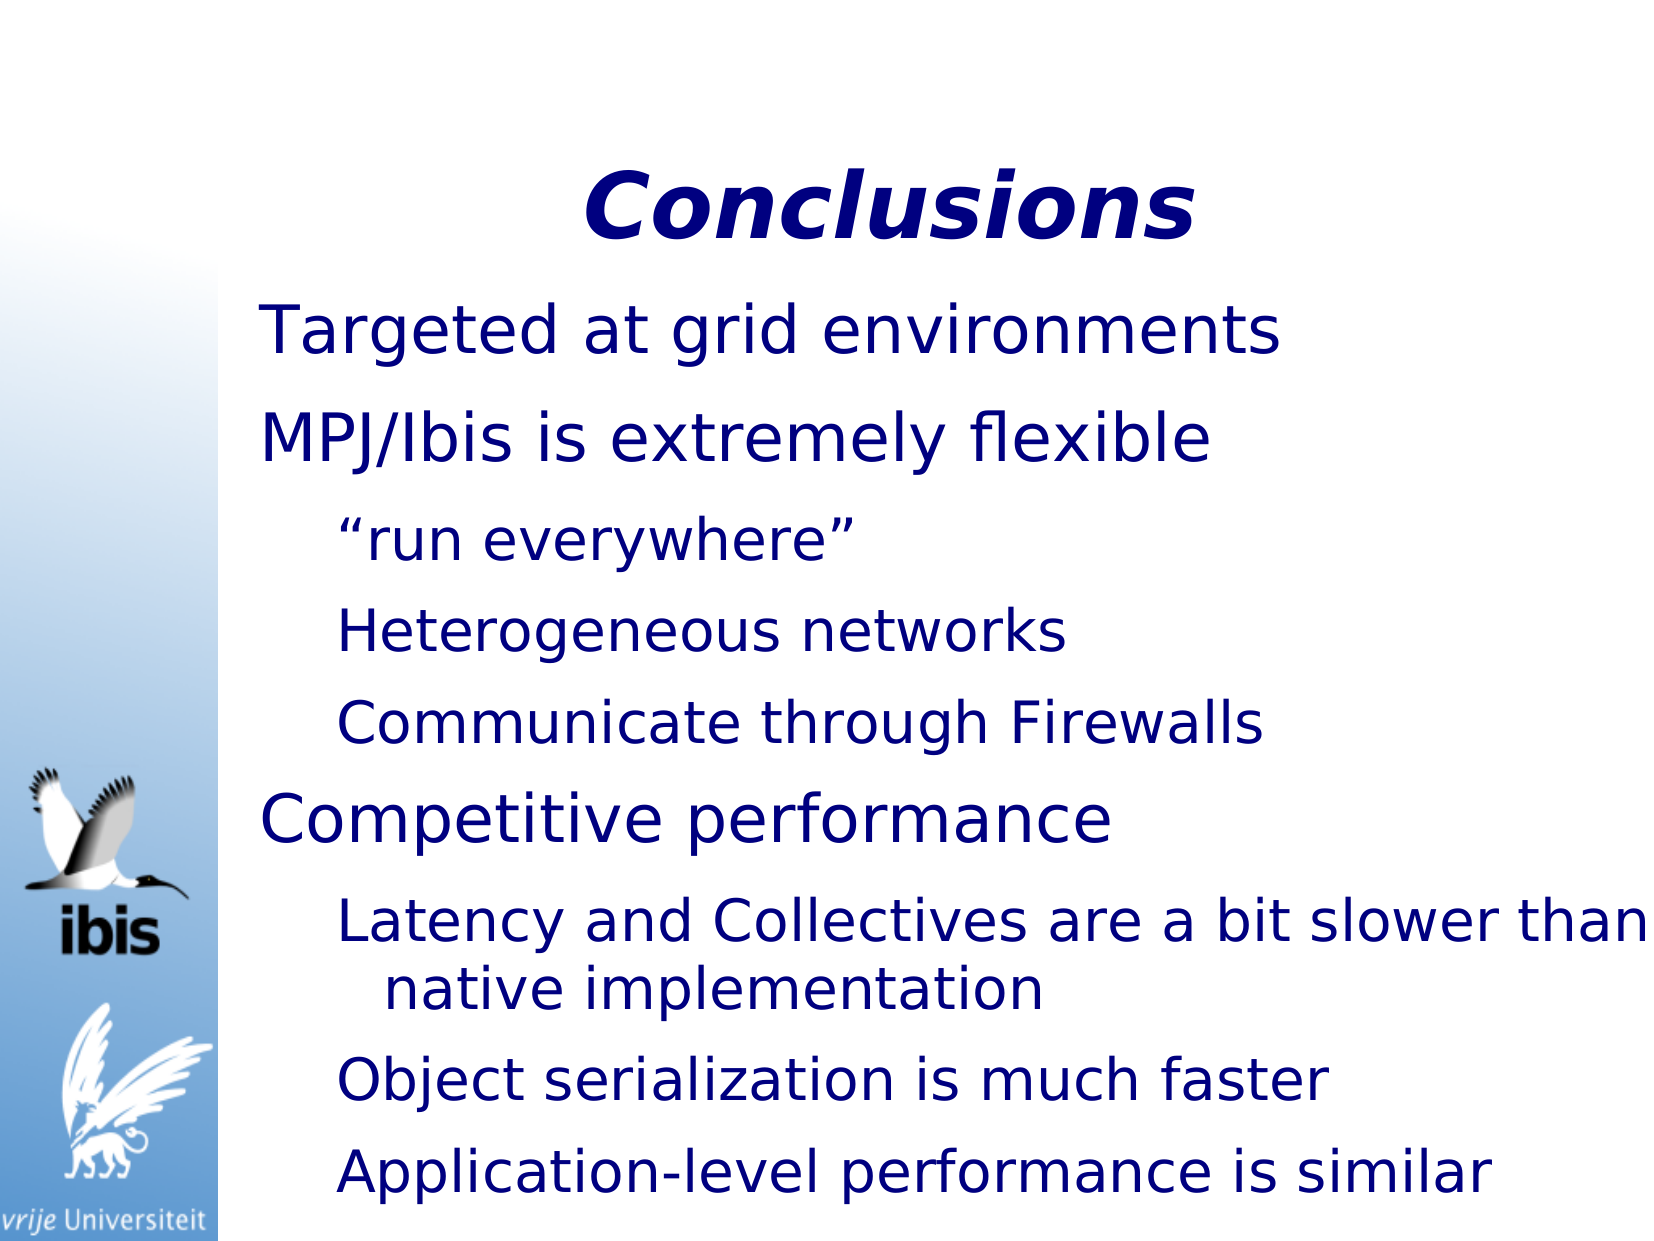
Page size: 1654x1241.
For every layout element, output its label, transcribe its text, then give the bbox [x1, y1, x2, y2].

list Targeted at grid environments MPJ/Ibis is extremely flexible “run everywhere” Heterogeneous networks Communicate through Firewalls Competitive performance Latency and Collectives are a bit slower than native implementation Object serialization is much faster Application-level performance is similar [241, 291, 1654, 1206]
picture [0, 0, 218, 1241]
title Conclusions [248, 102, 1534, 291]
